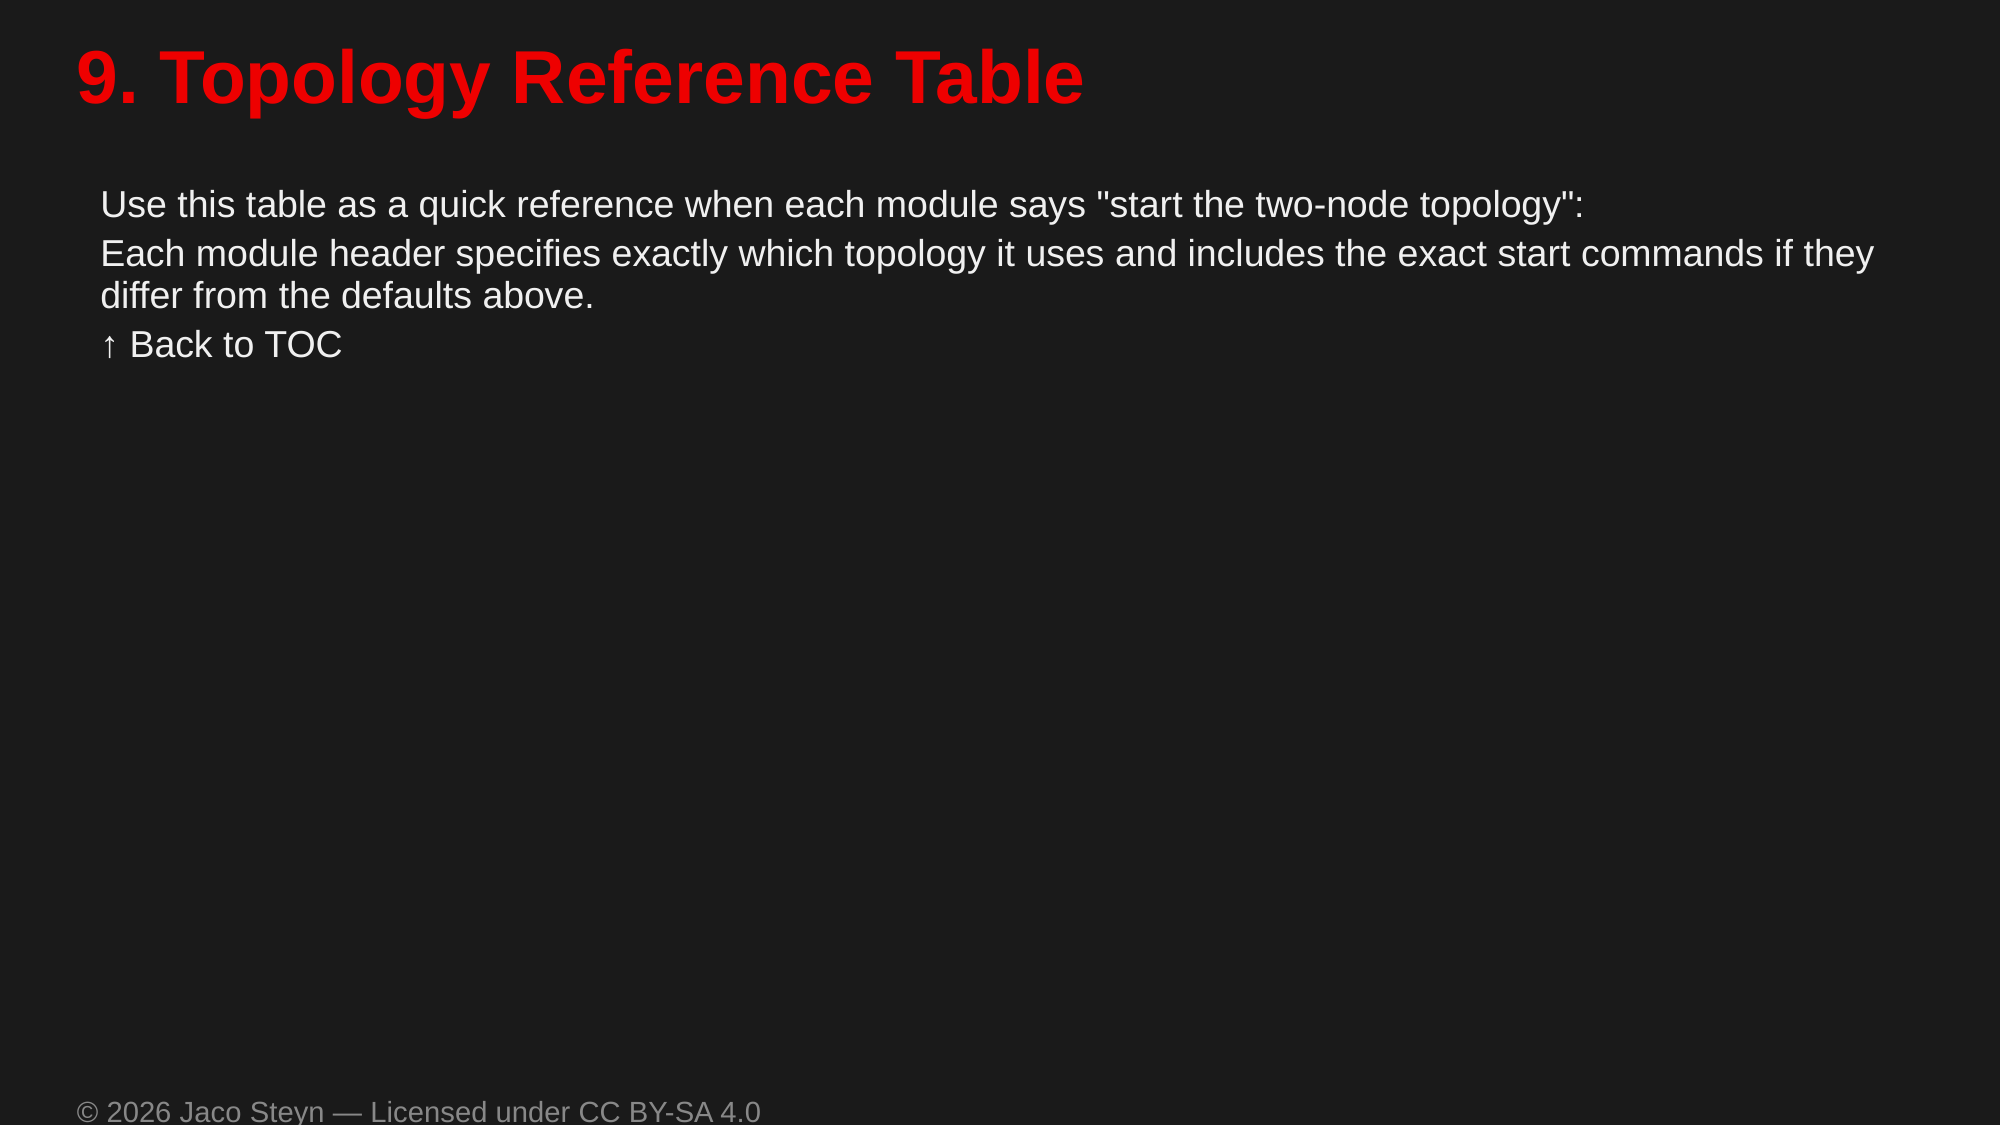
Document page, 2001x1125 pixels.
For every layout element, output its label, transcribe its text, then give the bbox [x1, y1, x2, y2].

text_box © 2026 Jaco Steyn — Licensed under CC BY-SA 4.0 [59, 1083, 1942, 1120]
text_box 9. Topology Reference Table [59, 23, 1942, 154]
text_box Use this table as a quick reference when each module says "start the two-node topology": Each module header specifies exactly which topology it uses and includes the exact start commands if they differ from the defaults above. ↑ Back to TOC [59, 171, 1942, 1083]
